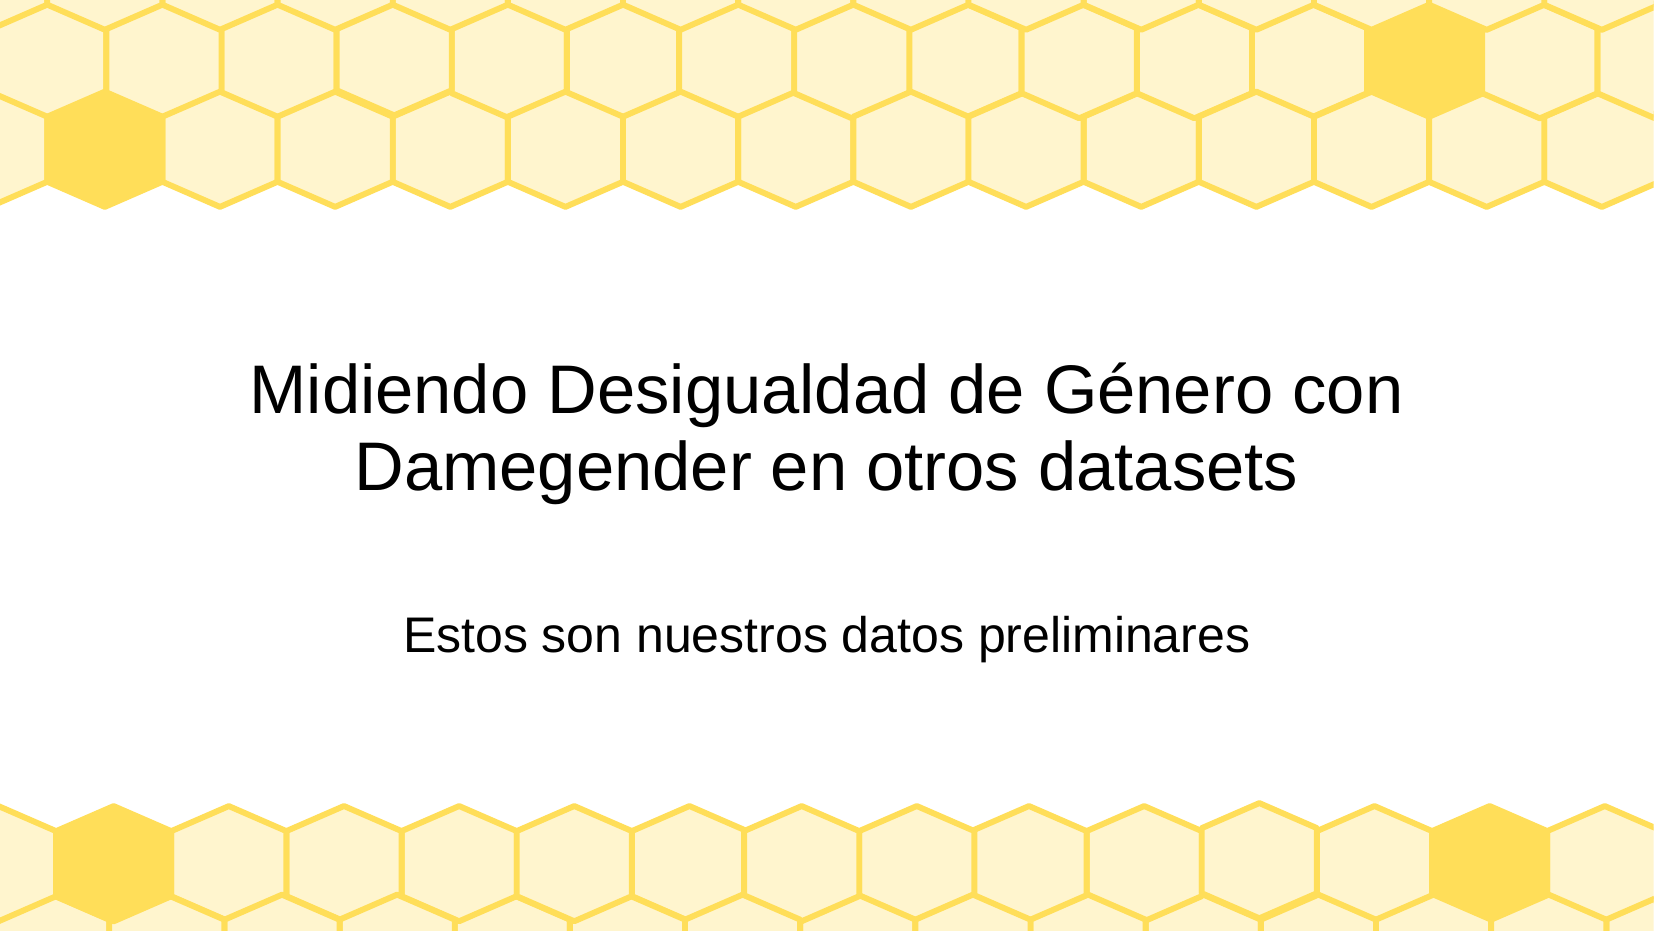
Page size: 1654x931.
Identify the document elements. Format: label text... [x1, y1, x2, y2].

title Midiendo Desigualdad de Género con Damegender en otros datasets [88, 324, 1565, 532]
subtitle Estos son nuestros datos preliminares [88, 561, 1565, 709]
